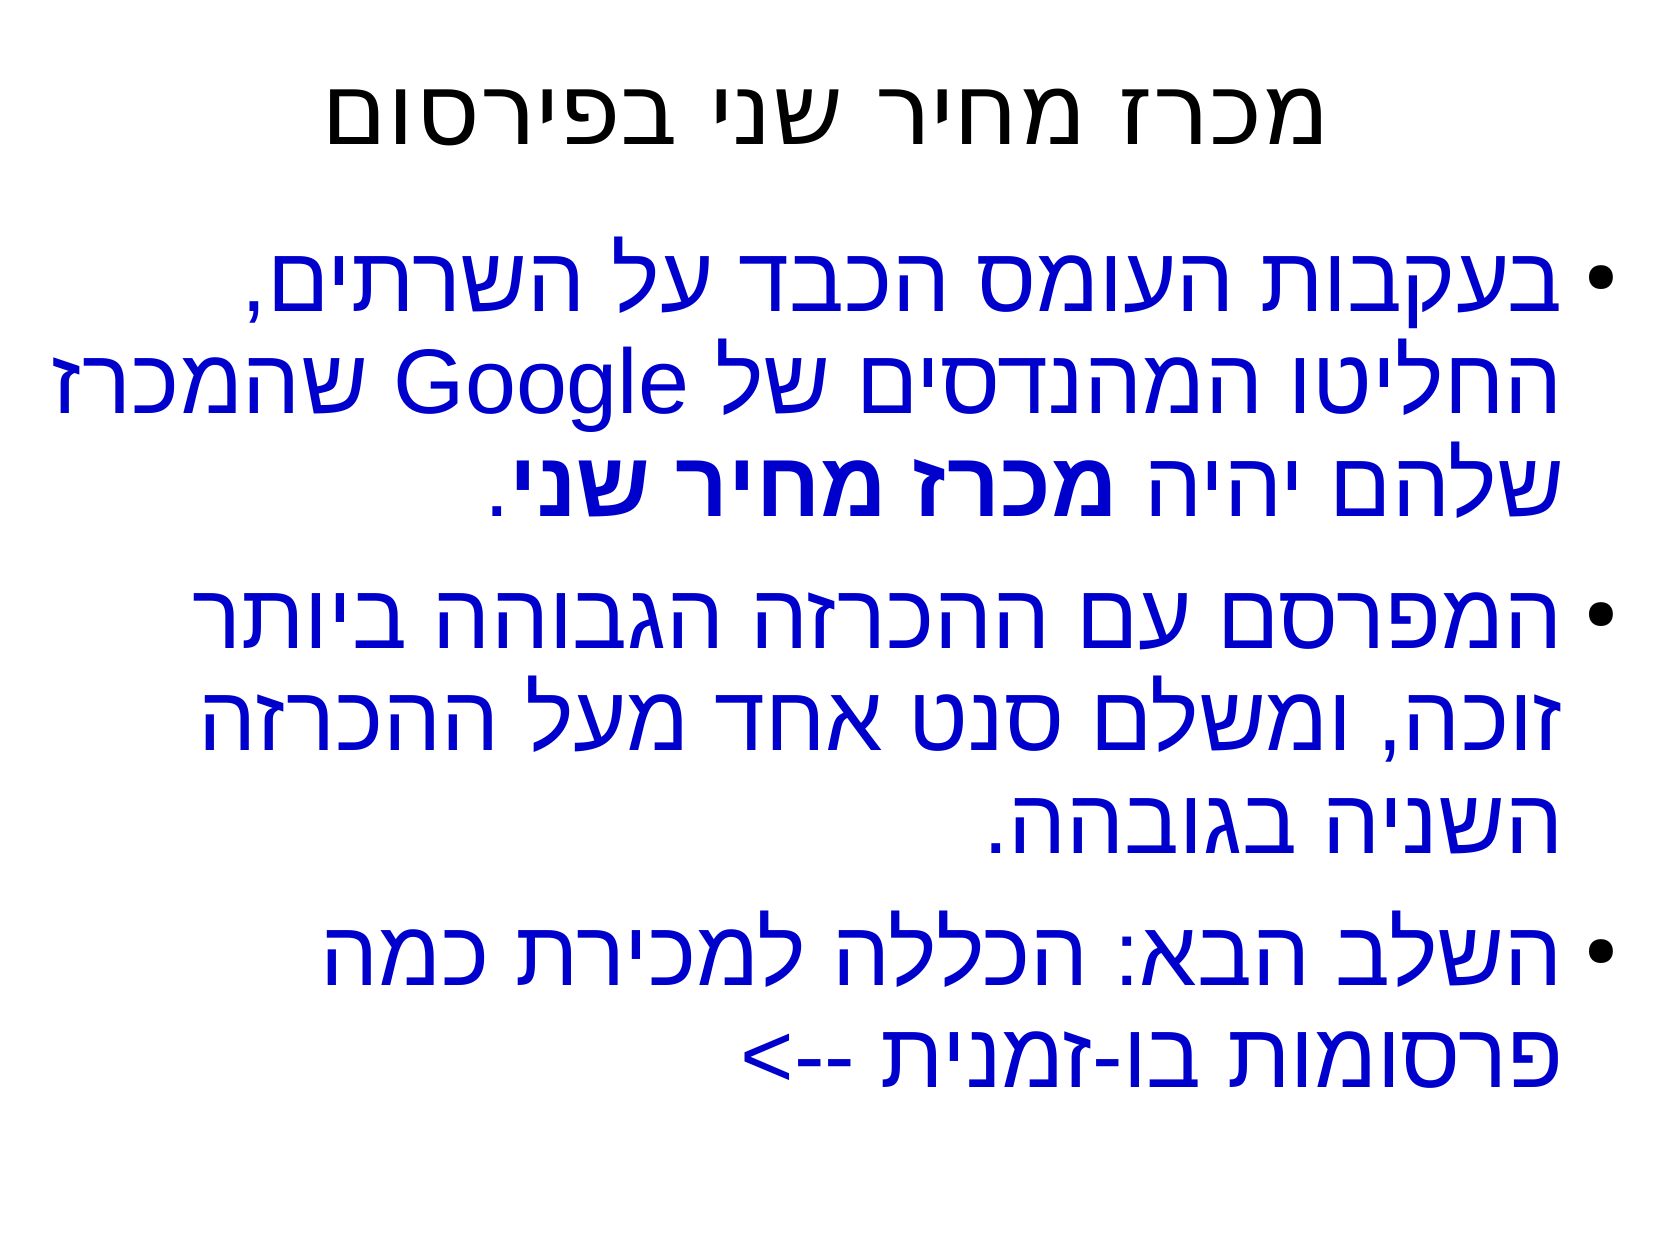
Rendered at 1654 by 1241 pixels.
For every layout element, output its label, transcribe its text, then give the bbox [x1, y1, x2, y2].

list בעקבות העומס הכבד על השרתים, החליטו המהנדסים של Google שהמכרז שלהם יהיה מכרז מחיר שני. המפרסם עם ההכרזה הגבוהה ביותר זוכה, ומשלם סנט אחד מעל ההכרזה השניה בגובהה. השלב הבא: הכללה למכירת כמה פרסומות בו-זמנית --> [27, 228, 1636, 1241]
title מכרז מחיר שני בפירסום [0, 0, 1654, 226]
